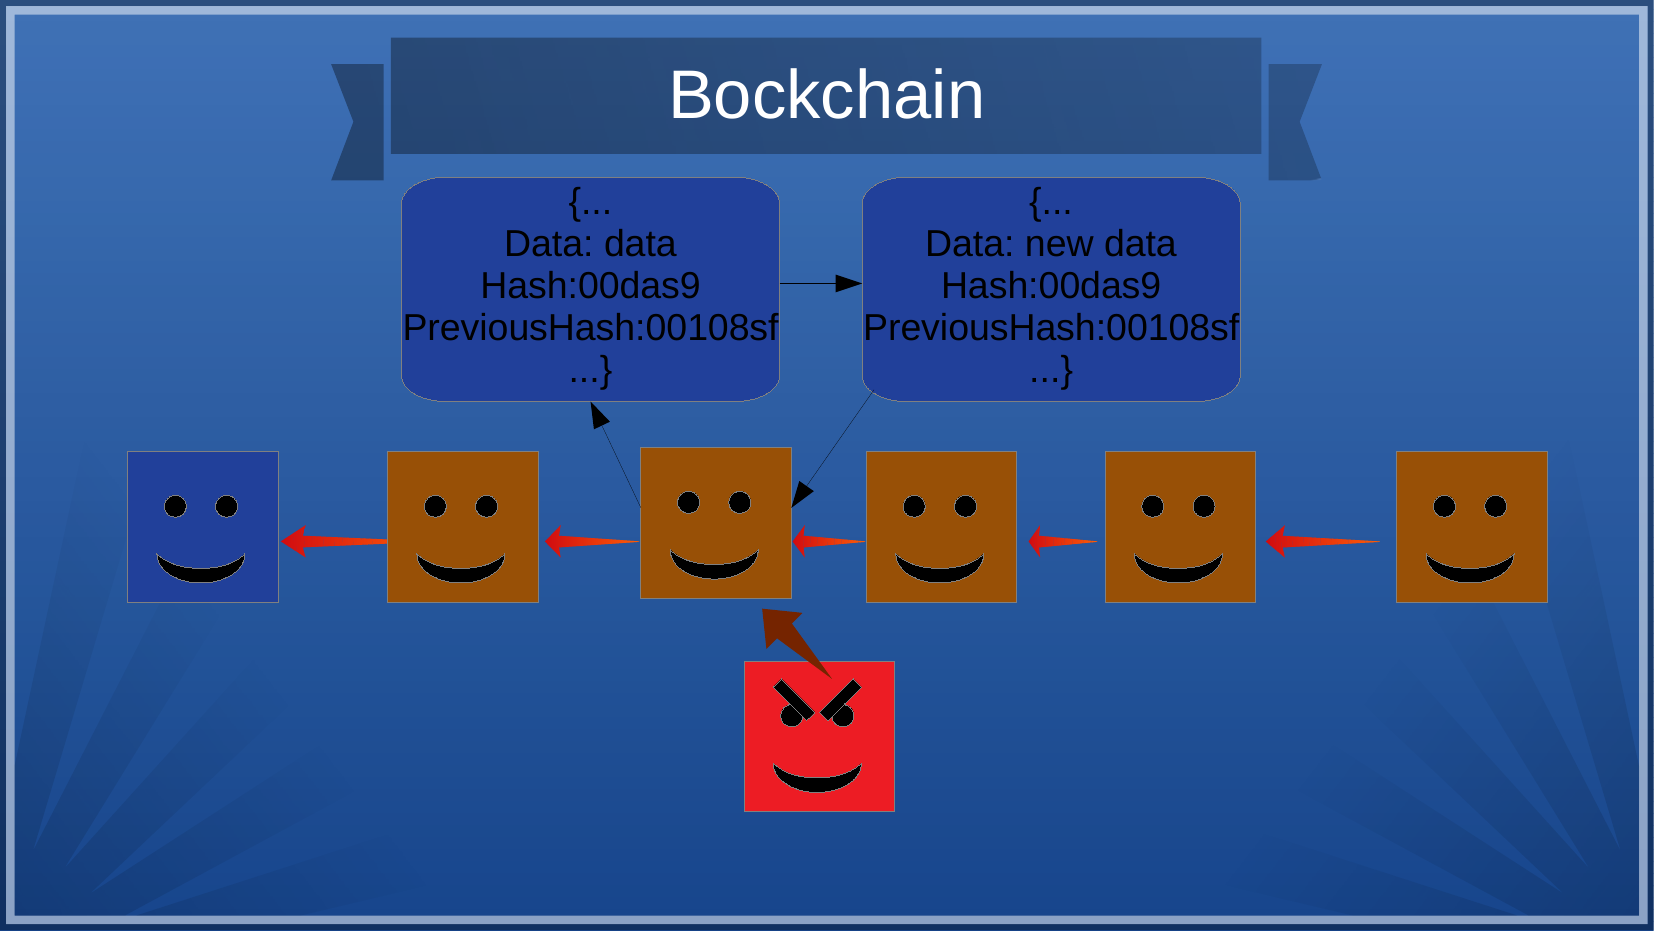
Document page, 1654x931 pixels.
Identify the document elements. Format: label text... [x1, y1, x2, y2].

picture [1027, 522, 1099, 560]
picture [279, 522, 387, 560]
picture [543, 522, 641, 560]
text_box [127, 451, 279, 603]
text_box {... Data: data Hash:00das9 PreviousHash:00108sf ...} [401, 177, 780, 402]
text_box [744, 661, 895, 812]
picture [791, 522, 867, 560]
text_box [1105, 451, 1256, 603]
text_box [866, 451, 1017, 603]
text_box [640, 447, 792, 599]
text_box {... Data: new data Hash:00das9 PreviousHash:00108sf ...} [862, 177, 1241, 402]
title Bockchain [389, 35, 1264, 154]
picture [1263, 522, 1382, 560]
text_box [1396, 451, 1548, 603]
text_box [387, 451, 539, 603]
picture [744, 590, 851, 697]
